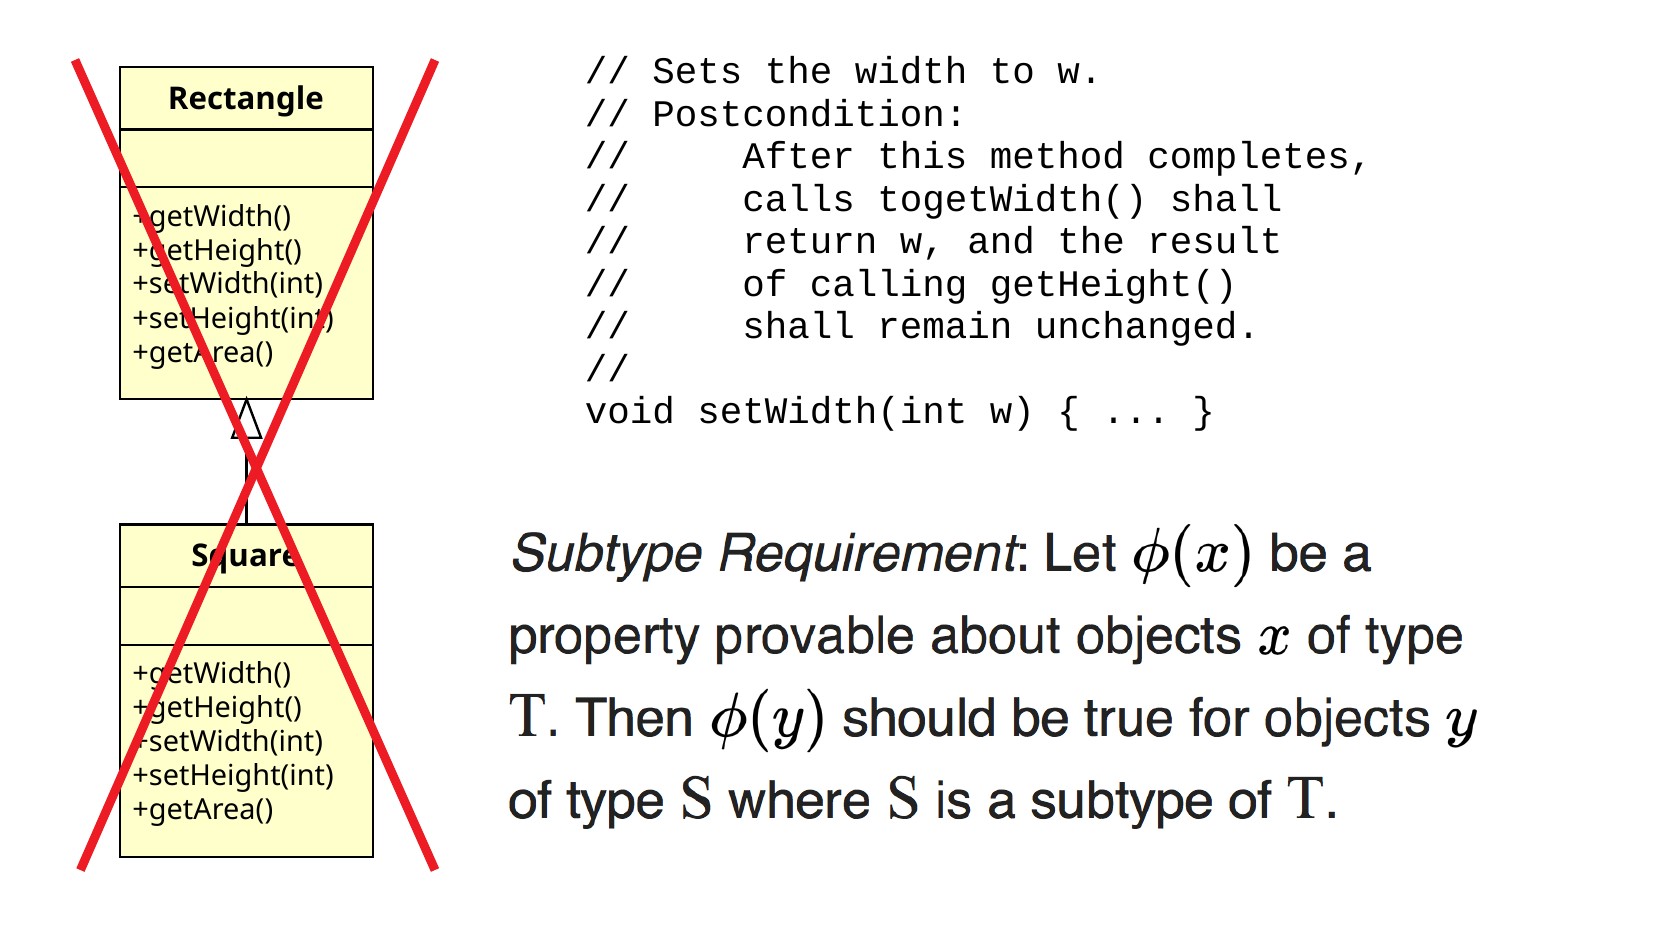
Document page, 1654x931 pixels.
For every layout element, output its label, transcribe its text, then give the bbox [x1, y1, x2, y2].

picture [262, 129, 411, 802]
picture [465, 488, 1516, 871]
picture [80, 481, 411, 895]
text_box // Sets the width to w. // Postcondition: // After this method completes, // calls togetWidth() shall // return w, and the result // of calling getHeight() // shall remain unchanged. // void setWidth(int w) { ... } [570, 45, 1486, 420]
picture [80, 85, 251, 857]
picture [80, 29, 411, 455]
